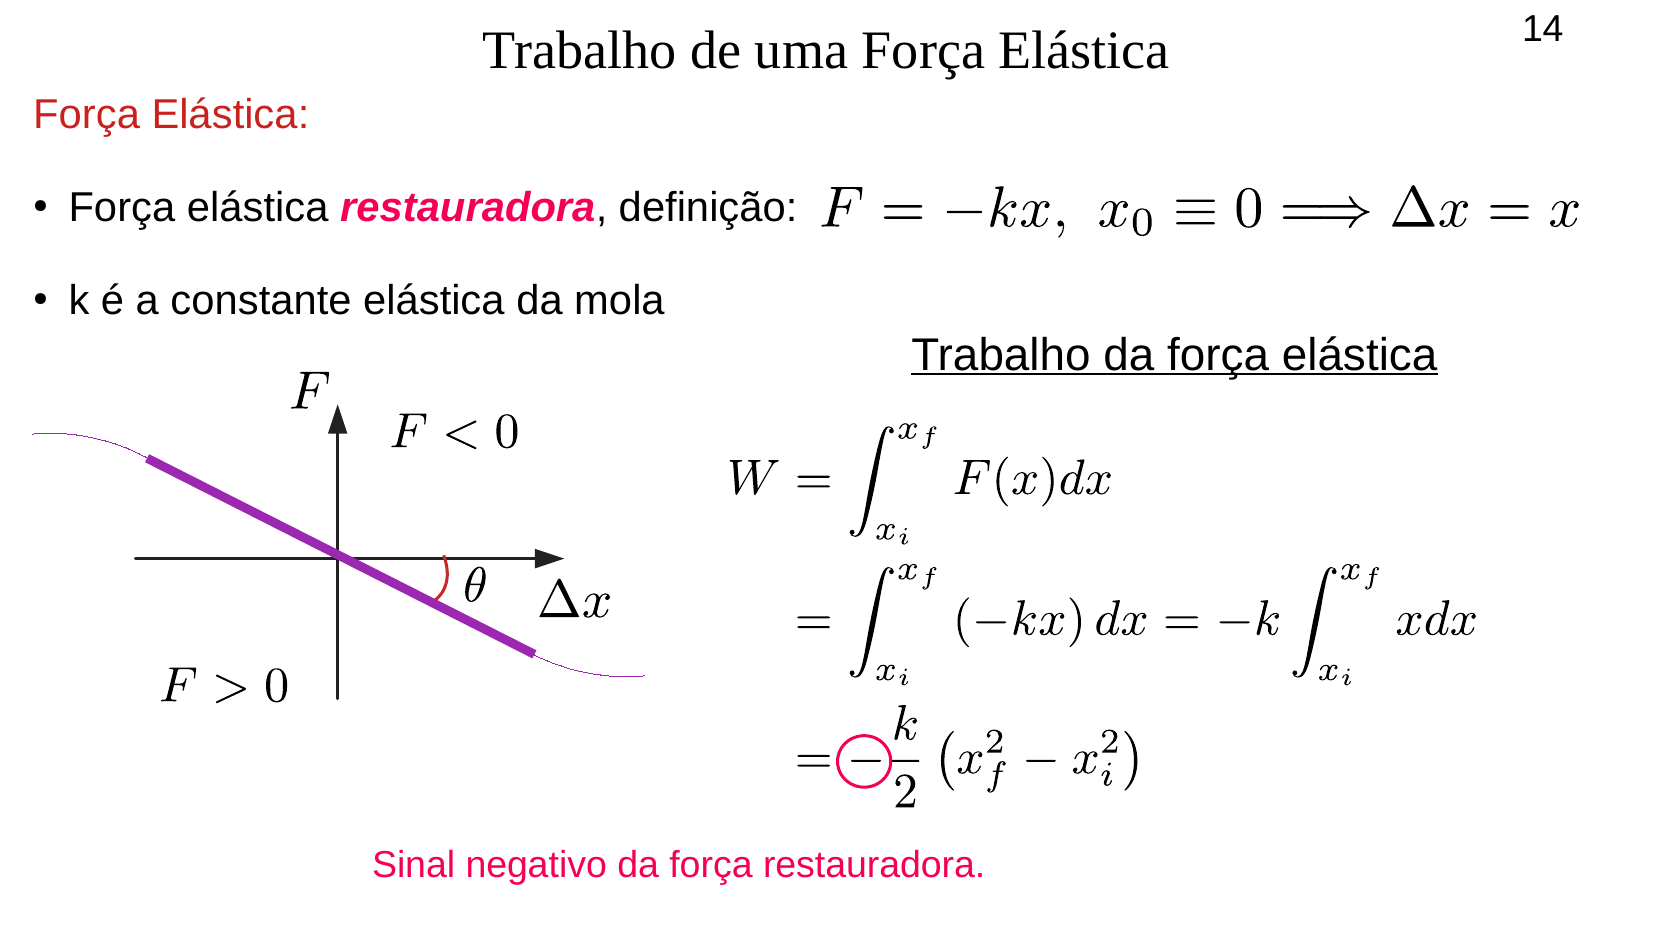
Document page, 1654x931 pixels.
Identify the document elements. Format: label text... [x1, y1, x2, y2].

picture [536, 578, 611, 618]
text_box Trabalho de uma Força Elástica [468, 0, 1186, 88]
picture [288, 371, 330, 409]
text_box Sinal negativo da força restauradora. [357, 835, 1001, 893]
picture [158, 667, 288, 704]
picture [463, 566, 486, 603]
picture [726, 423, 1476, 808]
text_box Trabalho da força elástica [911, 328, 1455, 381]
text_box <number> [1507, 0, 1654, 71]
text_box Força Elástica: Força elástica restauradora, definição: k é a constante elástica da mola [18, 83, 1625, 354]
picture [816, 182, 1582, 240]
picture [389, 413, 518, 450]
